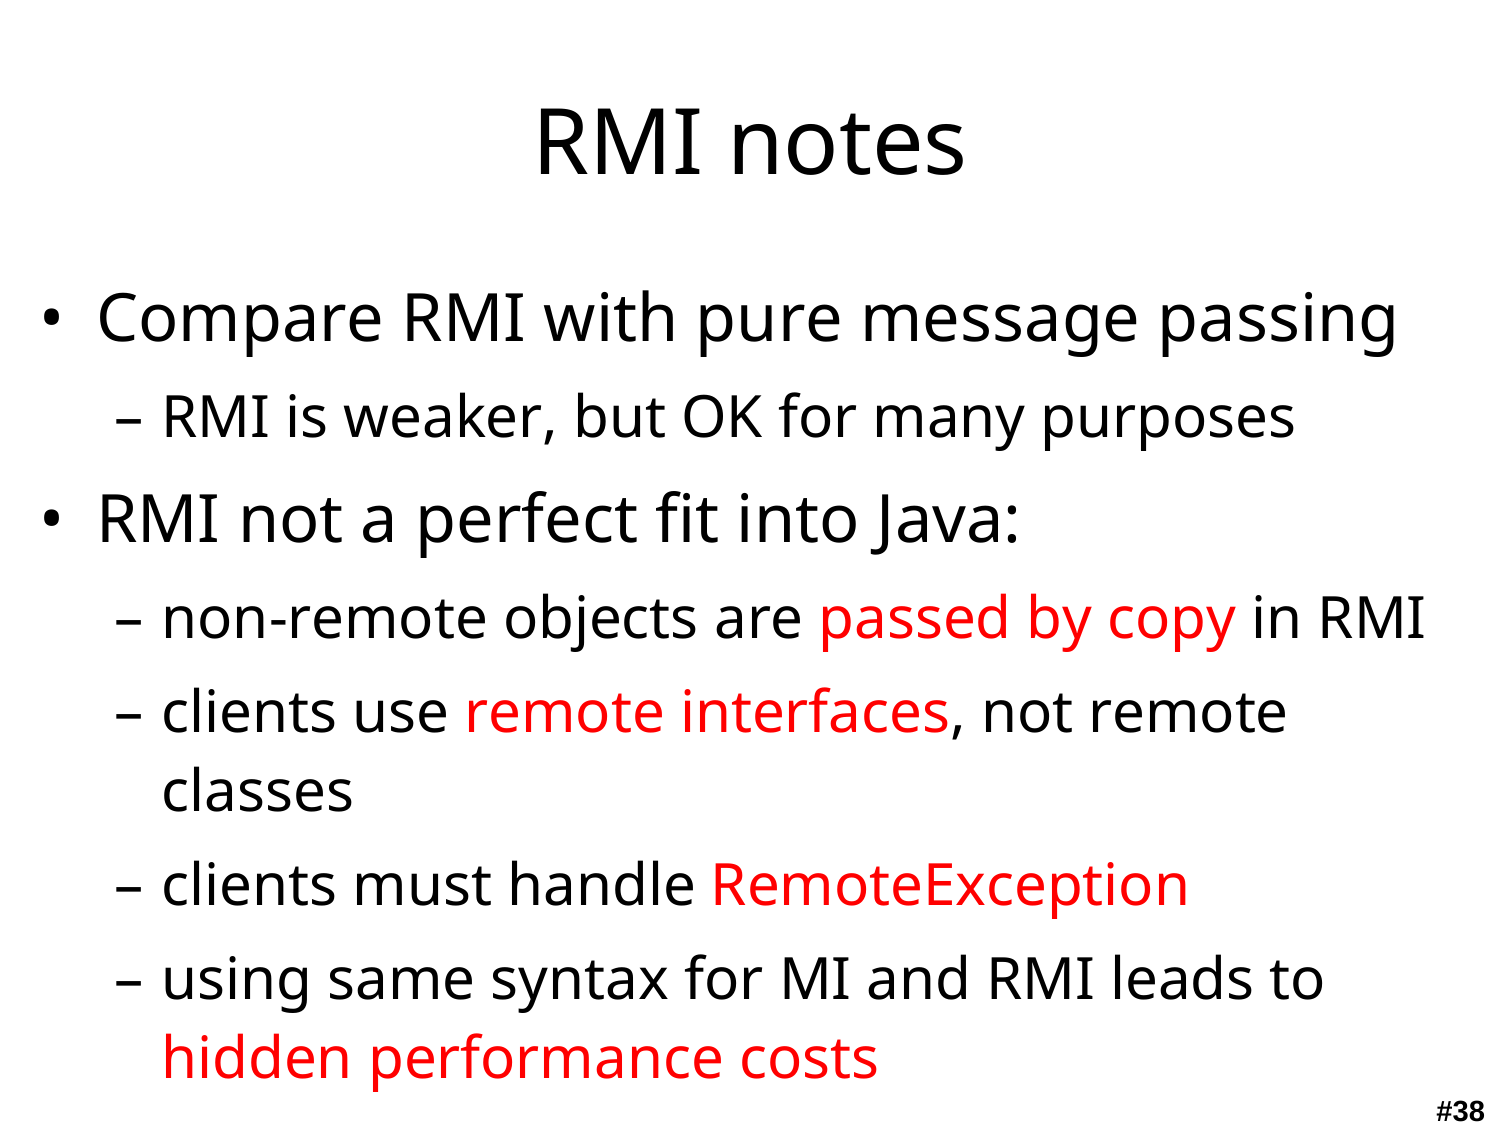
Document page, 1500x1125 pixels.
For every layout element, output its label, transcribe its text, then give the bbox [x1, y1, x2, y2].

list Compare RMI with pure message passing RMI is weaker, but OK for many purposes RMI not a perfect fit into Java: non-remote objects are passed by copy in RMI clients use remote interfaces, not remote classes clients must handle RemoteException using same syntax for MI and RMI leads to hidden performance costs But it is not an unreasonable design! [24, 262, 1476, 1101]
title RMI notes [24, 45, 1476, 233]
